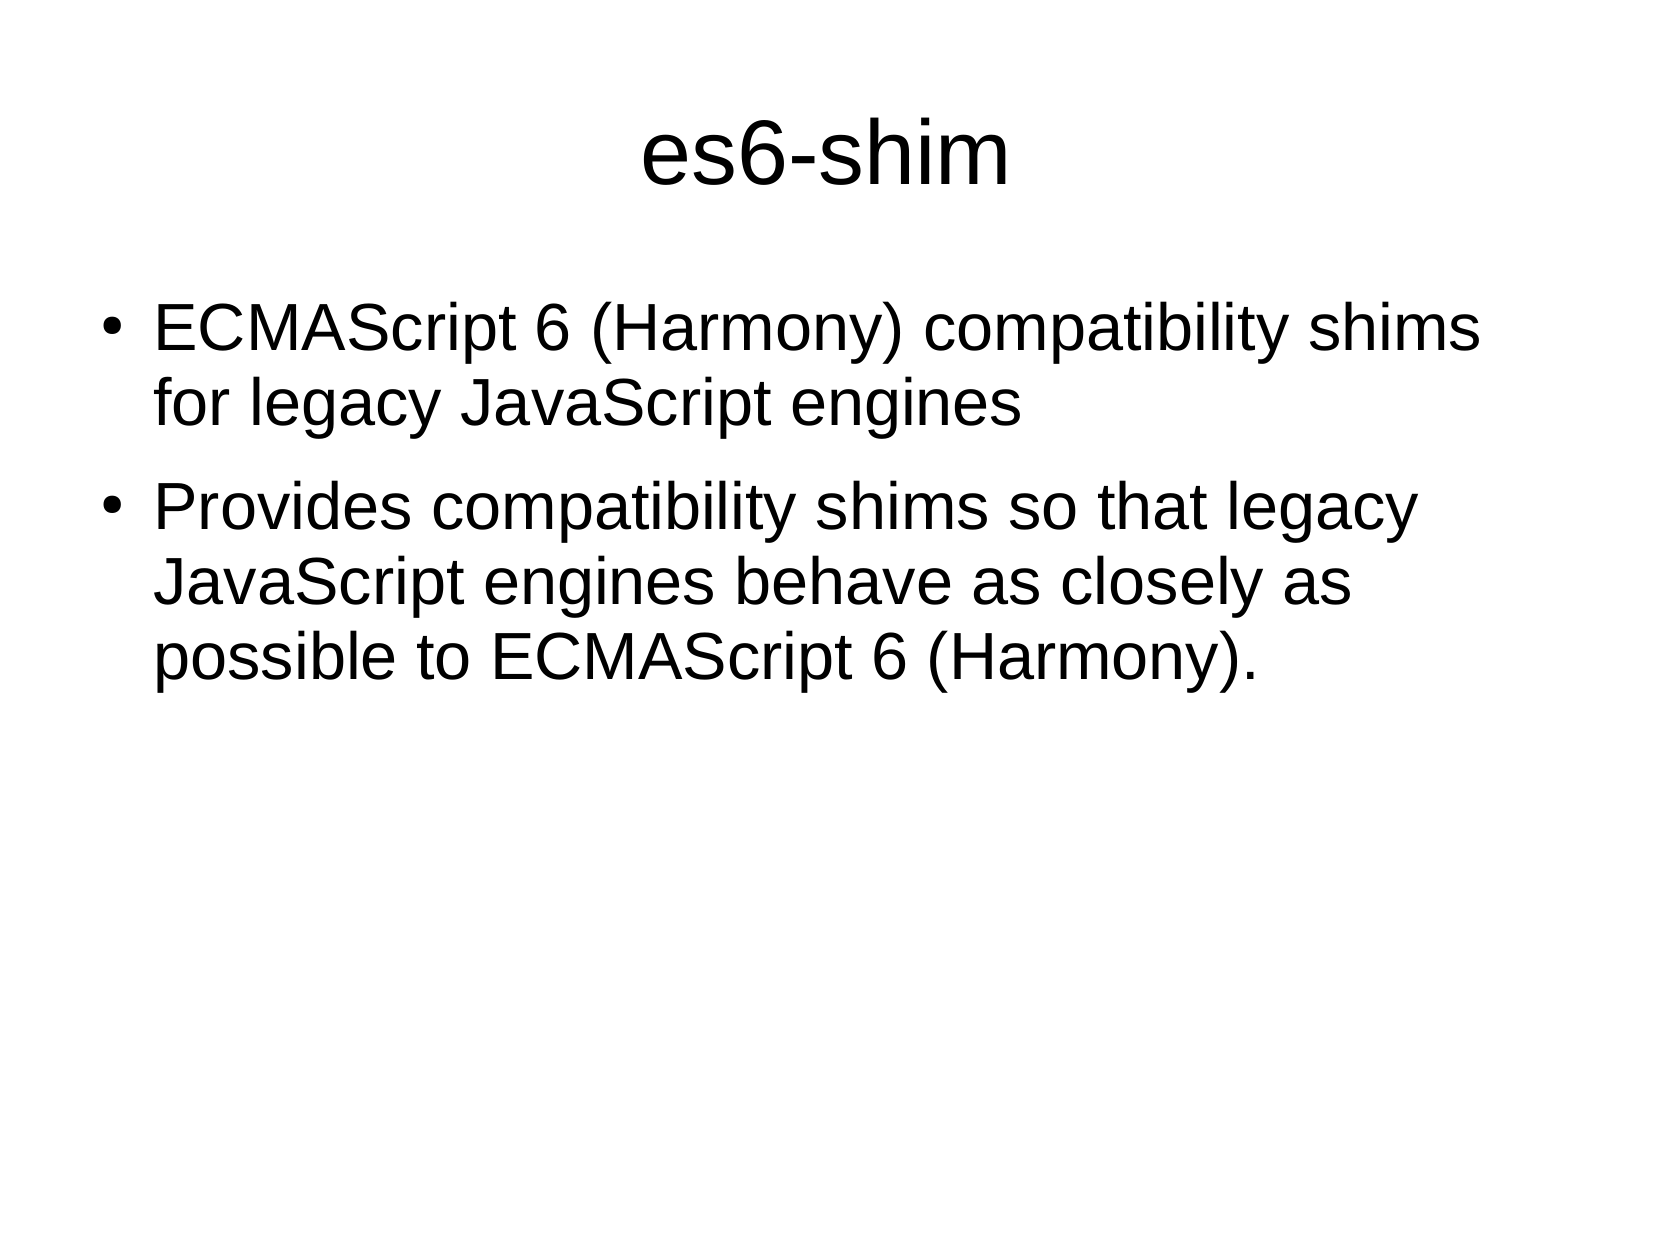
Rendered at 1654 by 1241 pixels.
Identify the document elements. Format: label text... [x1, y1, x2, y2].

list ECMAScript 6 (Harmony) compatibility shims for legacy JavaScript engines Provides compatibility shims so that legacy JavaScript engines behave as closely as possible to ECMAScript 6 (Harmony). [82, 290, 1571, 1010]
title es6-shim [82, 49, 1571, 257]
